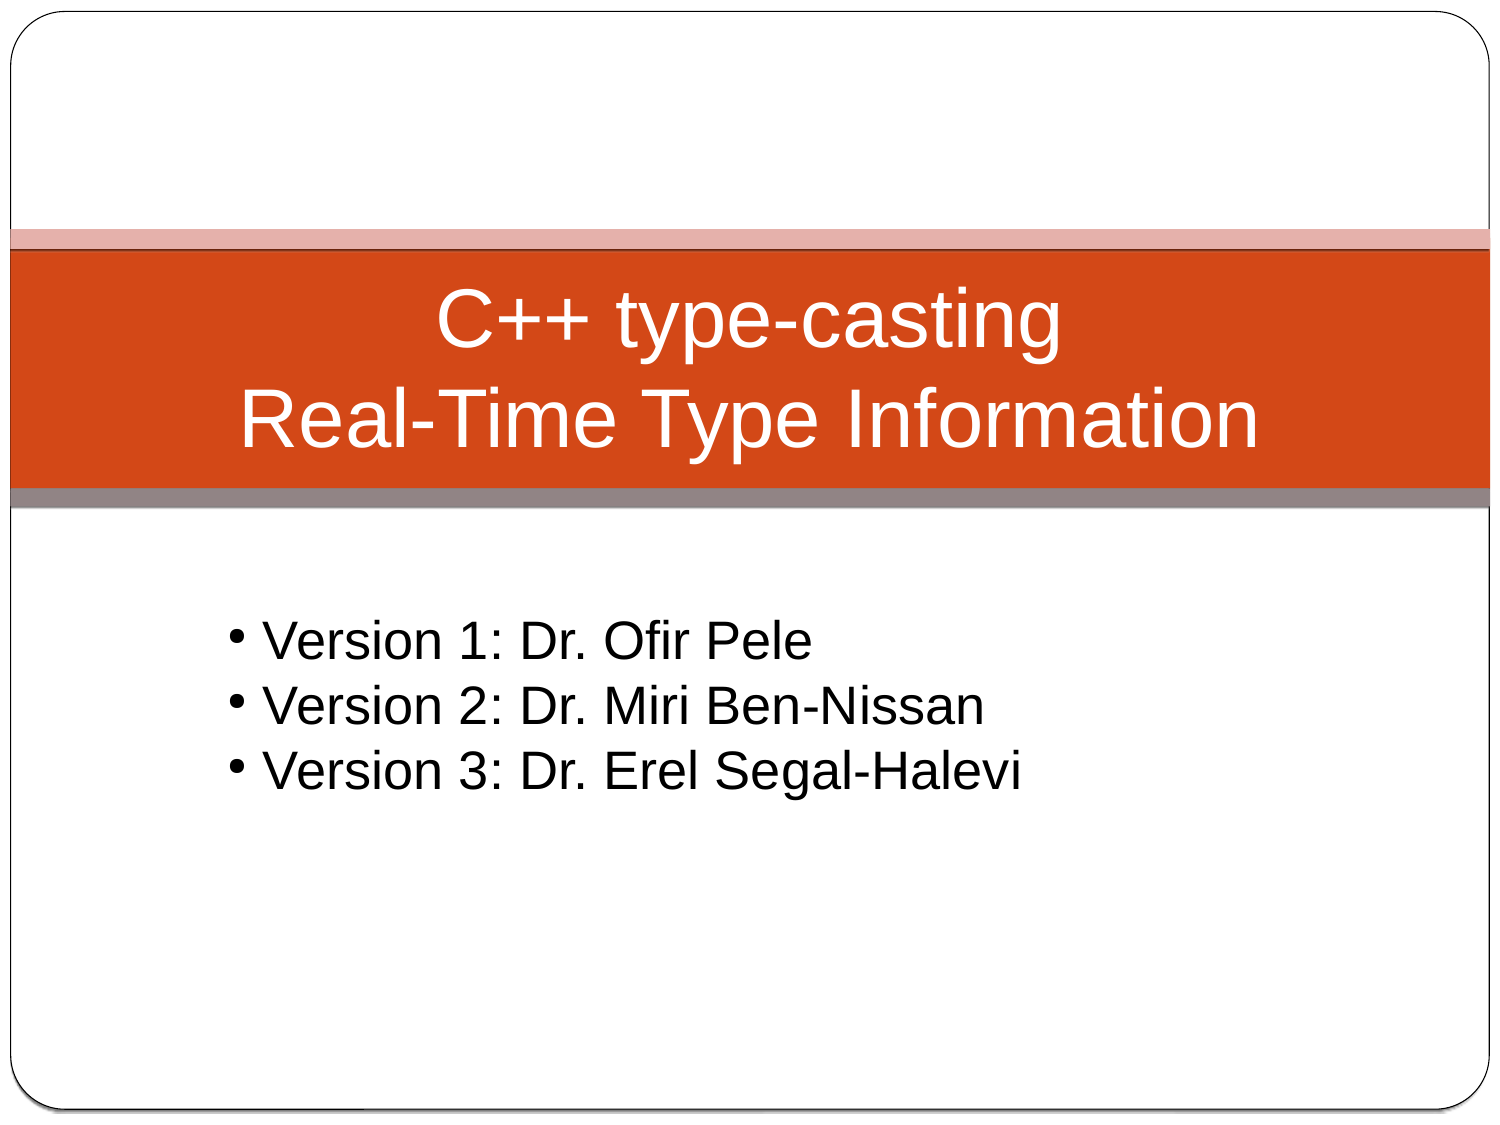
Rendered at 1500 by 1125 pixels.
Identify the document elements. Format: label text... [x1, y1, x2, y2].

text_box Version 1: Dr. Ofir Pele Version 2: Dr. Miri Ben-Nissan Version 3: Dr. Erel Segal-Halevi [212, 532, 1263, 796]
title C++ type-casting Real-Time Type Information [75, 247, 1425, 489]
